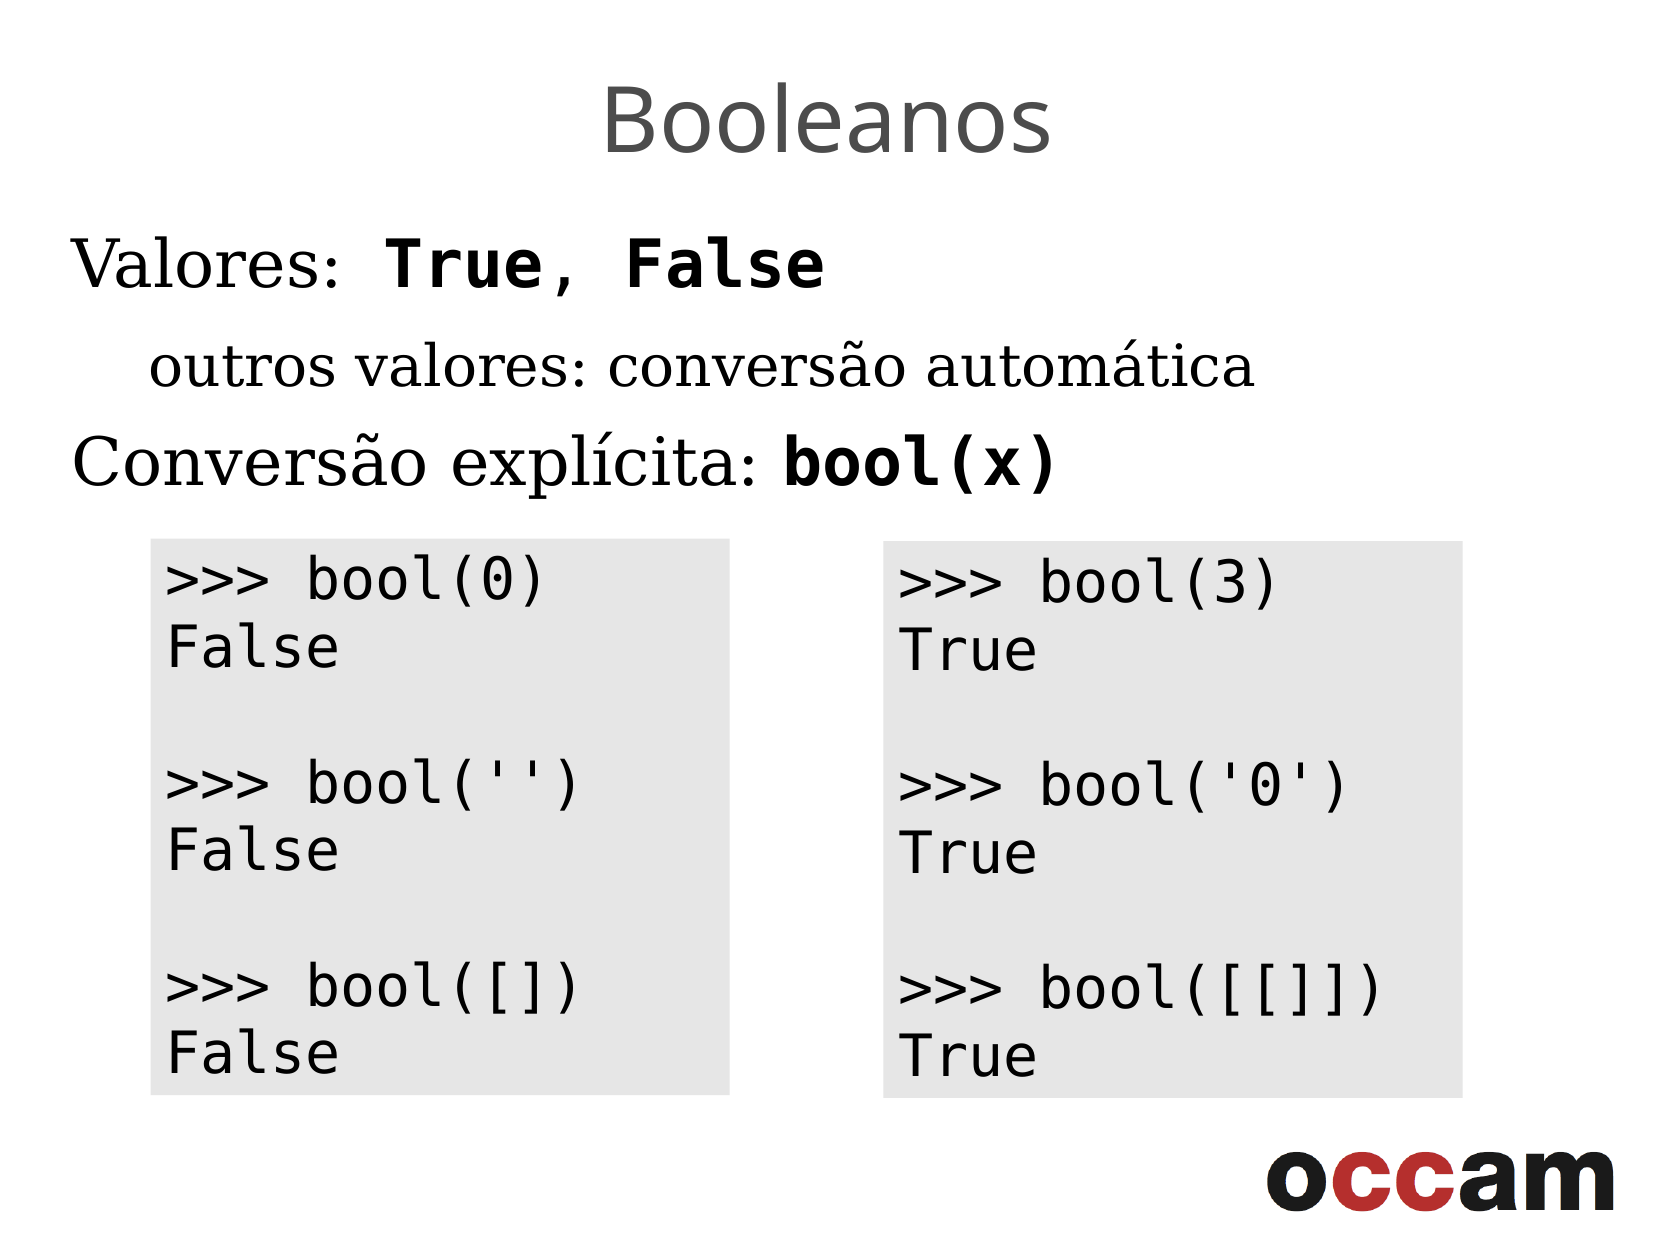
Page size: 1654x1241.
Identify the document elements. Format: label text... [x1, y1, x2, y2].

text_box >>> bool(0) False >>> bool('') False >>> bool([]) False [150, 538, 730, 1096]
list Valores: True, False outros valores: conversão automática Conversão explícita: bool(x) [53, 225, 1623, 623]
picture [1237, 1122, 1643, 1241]
title Booleanos [75, 17, 1564, 225]
text_box >>> bool(3) True >>> bool('0') True >>> bool([[]]) True [883, 541, 1463, 1098]
